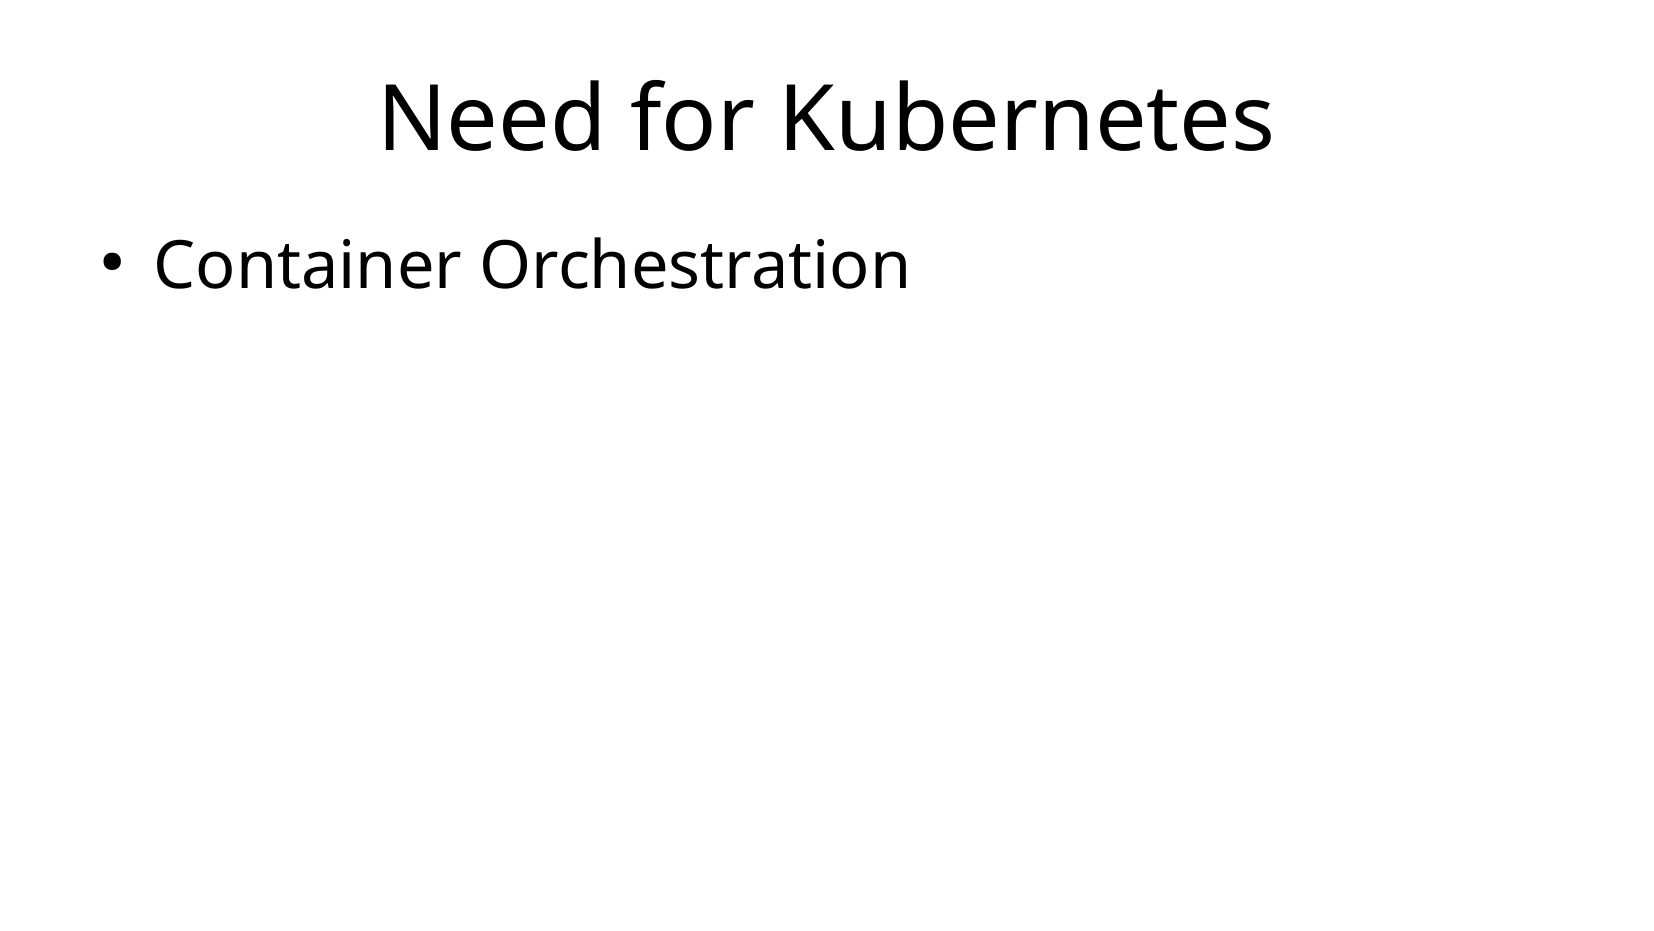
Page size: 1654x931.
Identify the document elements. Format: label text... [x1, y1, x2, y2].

list Container Orchestration [82, 217, 1571, 758]
title Need for Kubernetes [82, 37, 1571, 193]
